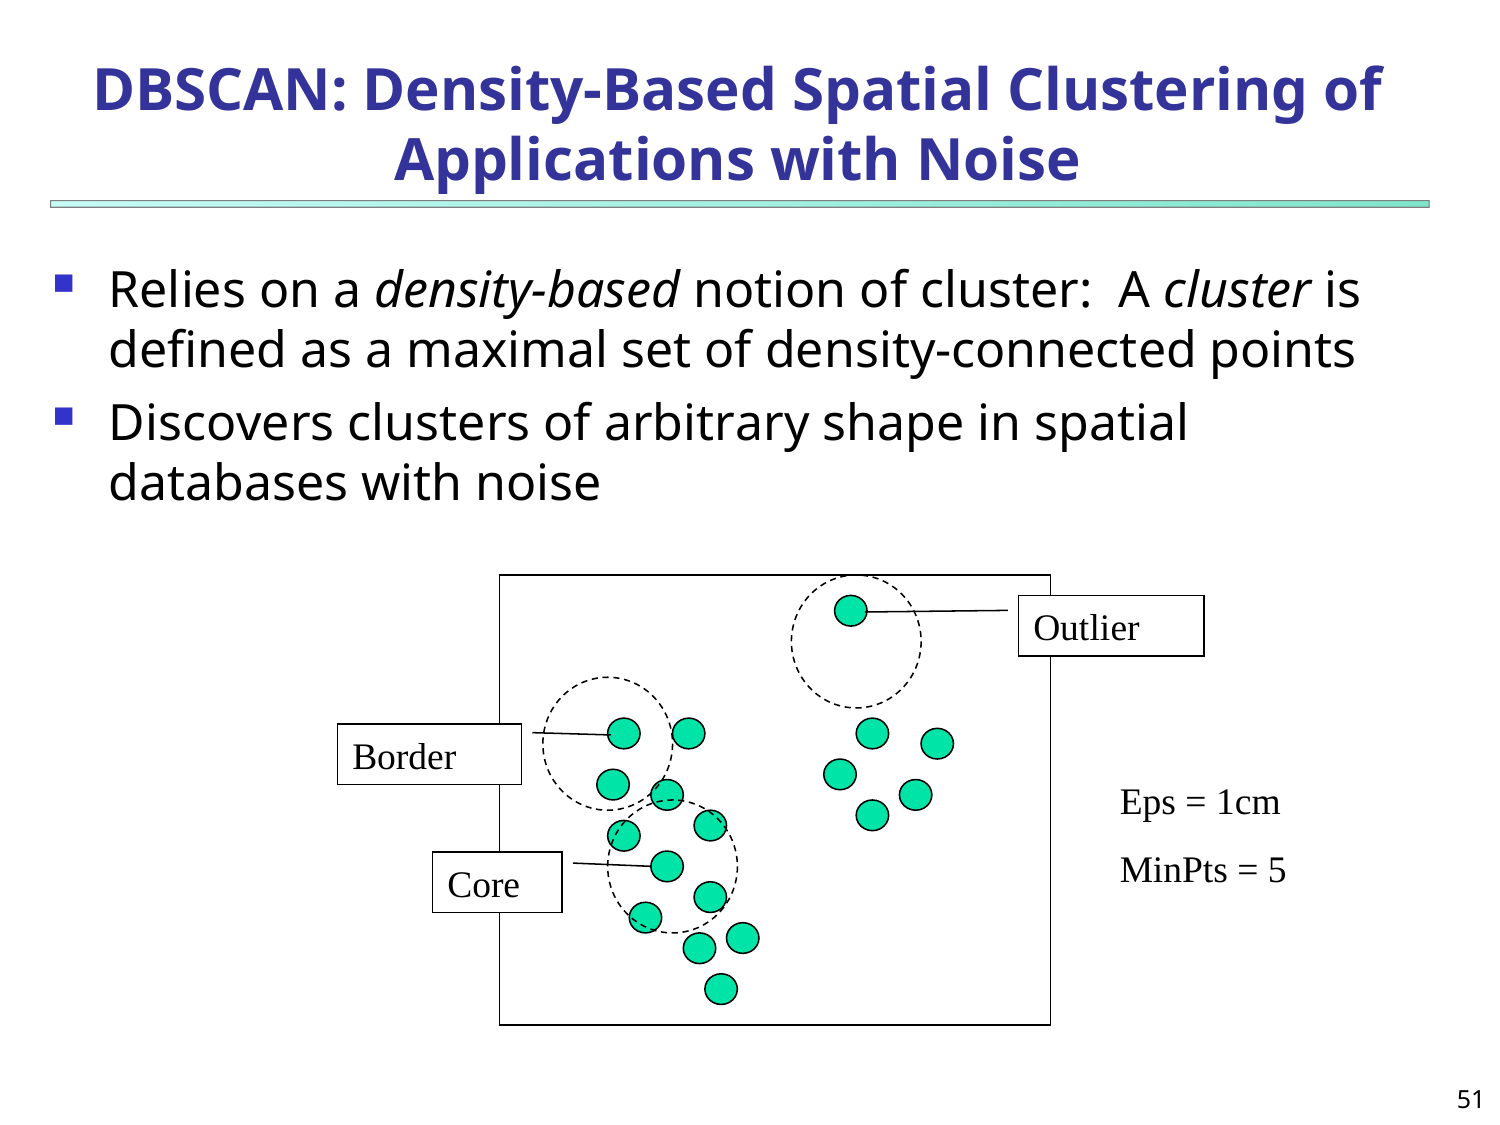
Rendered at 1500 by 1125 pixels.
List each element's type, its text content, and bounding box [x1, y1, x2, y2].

text_box Border [337, 724, 521, 784]
text_box 18 [1187, 1062, 1500, 1125]
text_box Outlier [1019, 596, 1204, 656]
text_box Core [432, 852, 562, 912]
text_box Eps = 1cm MinPts = 5 [1104, 769, 1375, 899]
title DBSCAN: Density-Based Spatial Clustering of Applications with Noise [37, 37, 1438, 201]
list Relies on a density-based notion of cluster: A cluster is defined as a maximal set of density-connected points Discovers clusters of arbitrary shape in spatial databases with noise [37, 249, 1438, 1076]
